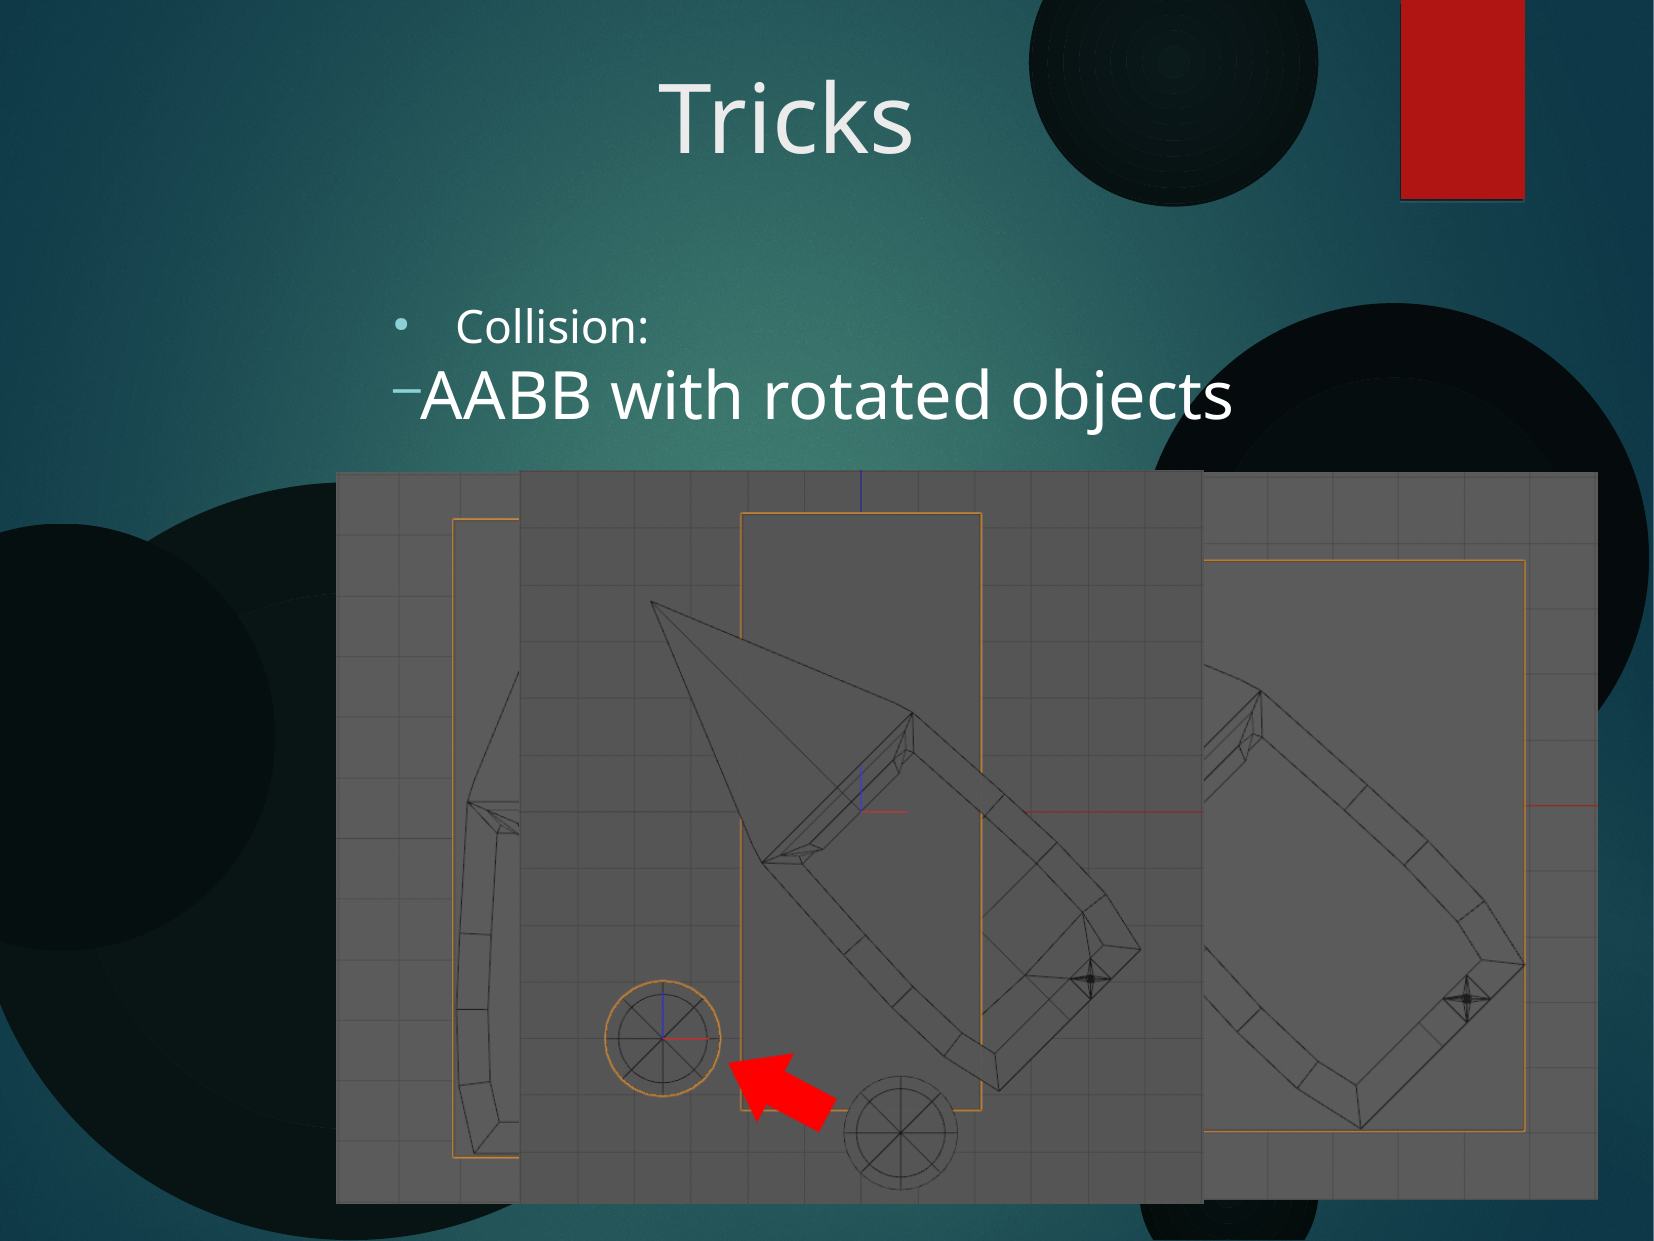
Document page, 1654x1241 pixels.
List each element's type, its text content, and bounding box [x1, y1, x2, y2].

picture [336, 470, 1598, 1204]
list Collision: AABB with rotated objects [378, 290, 1654, 916]
title Tricks [643, 49, 1654, 257]
